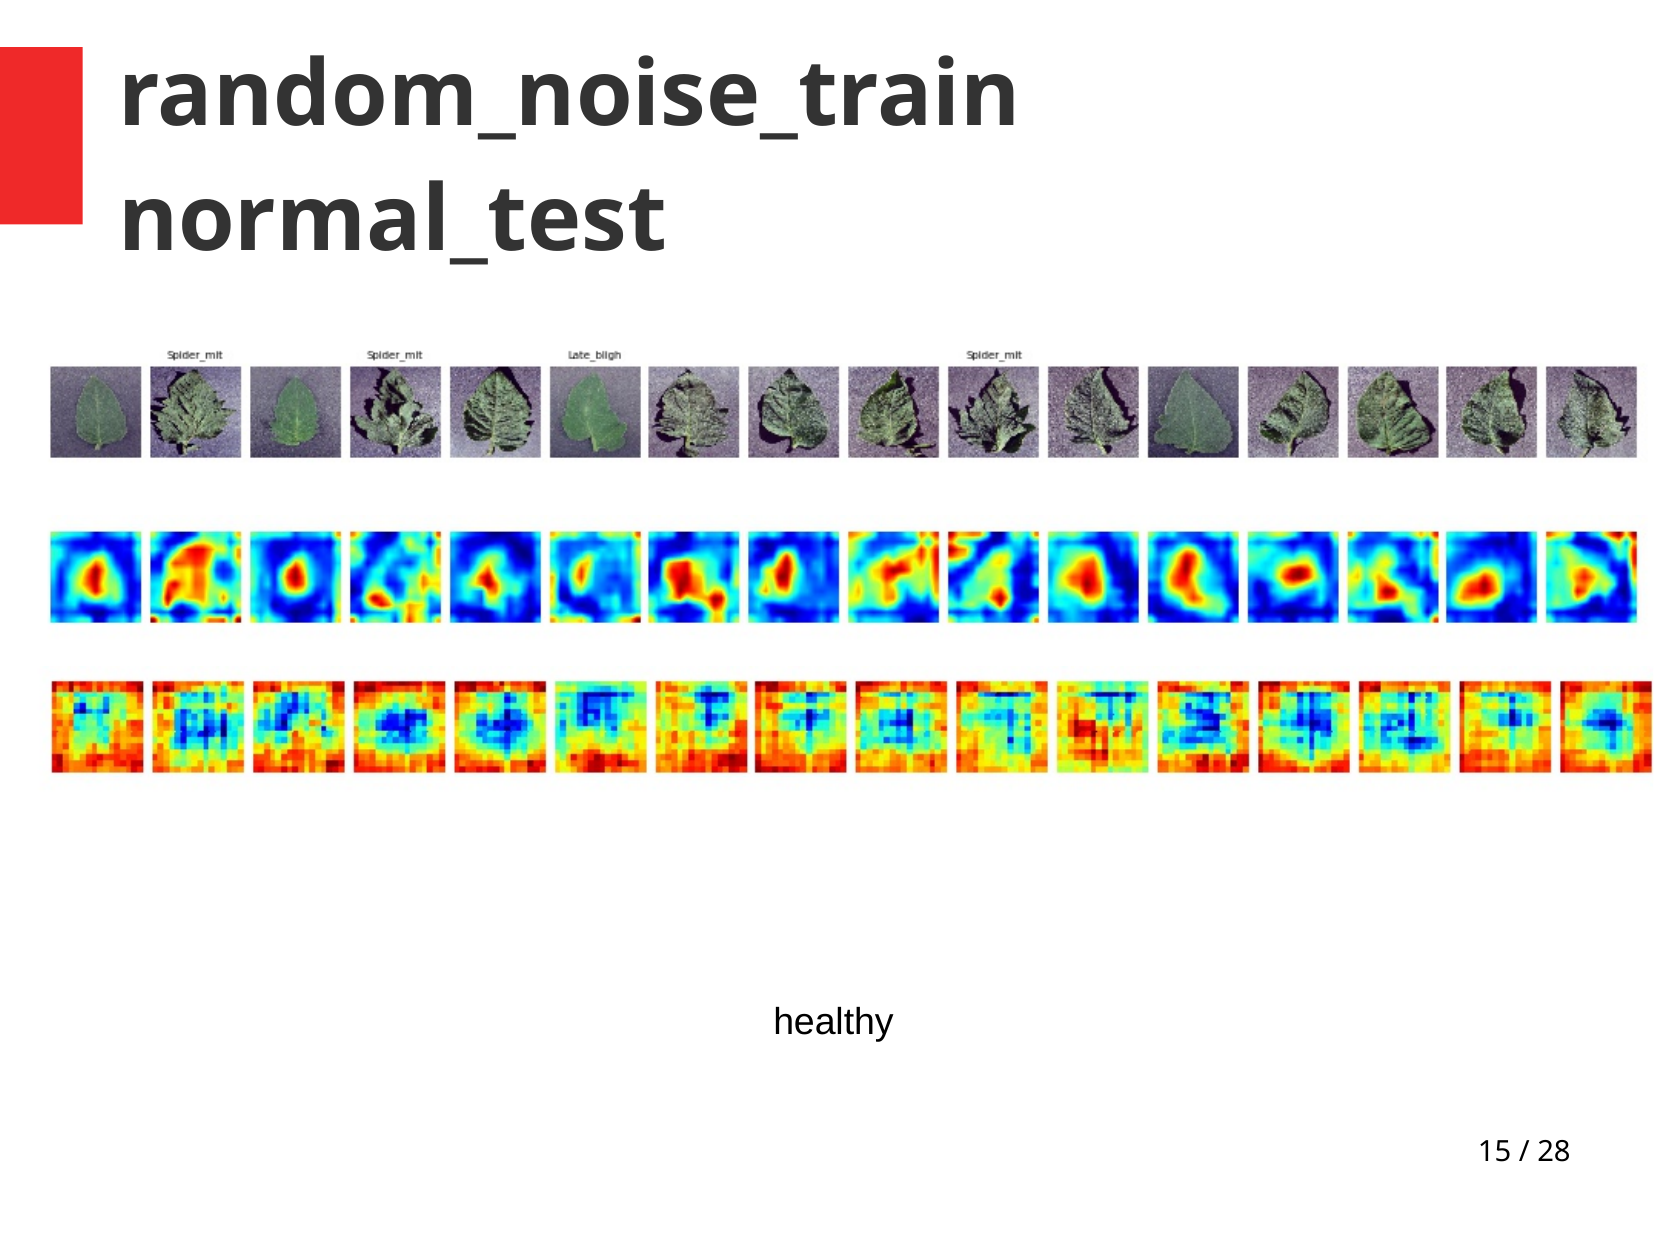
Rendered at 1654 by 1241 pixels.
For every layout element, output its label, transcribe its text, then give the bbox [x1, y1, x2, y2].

title random_noise_train normal_test [118, 45, 1571, 260]
picture [0, 515, 1654, 661]
picture [0, 339, 1654, 496]
text_box healthy [758, 993, 916, 1051]
picture [15, 666, 1654, 811]
